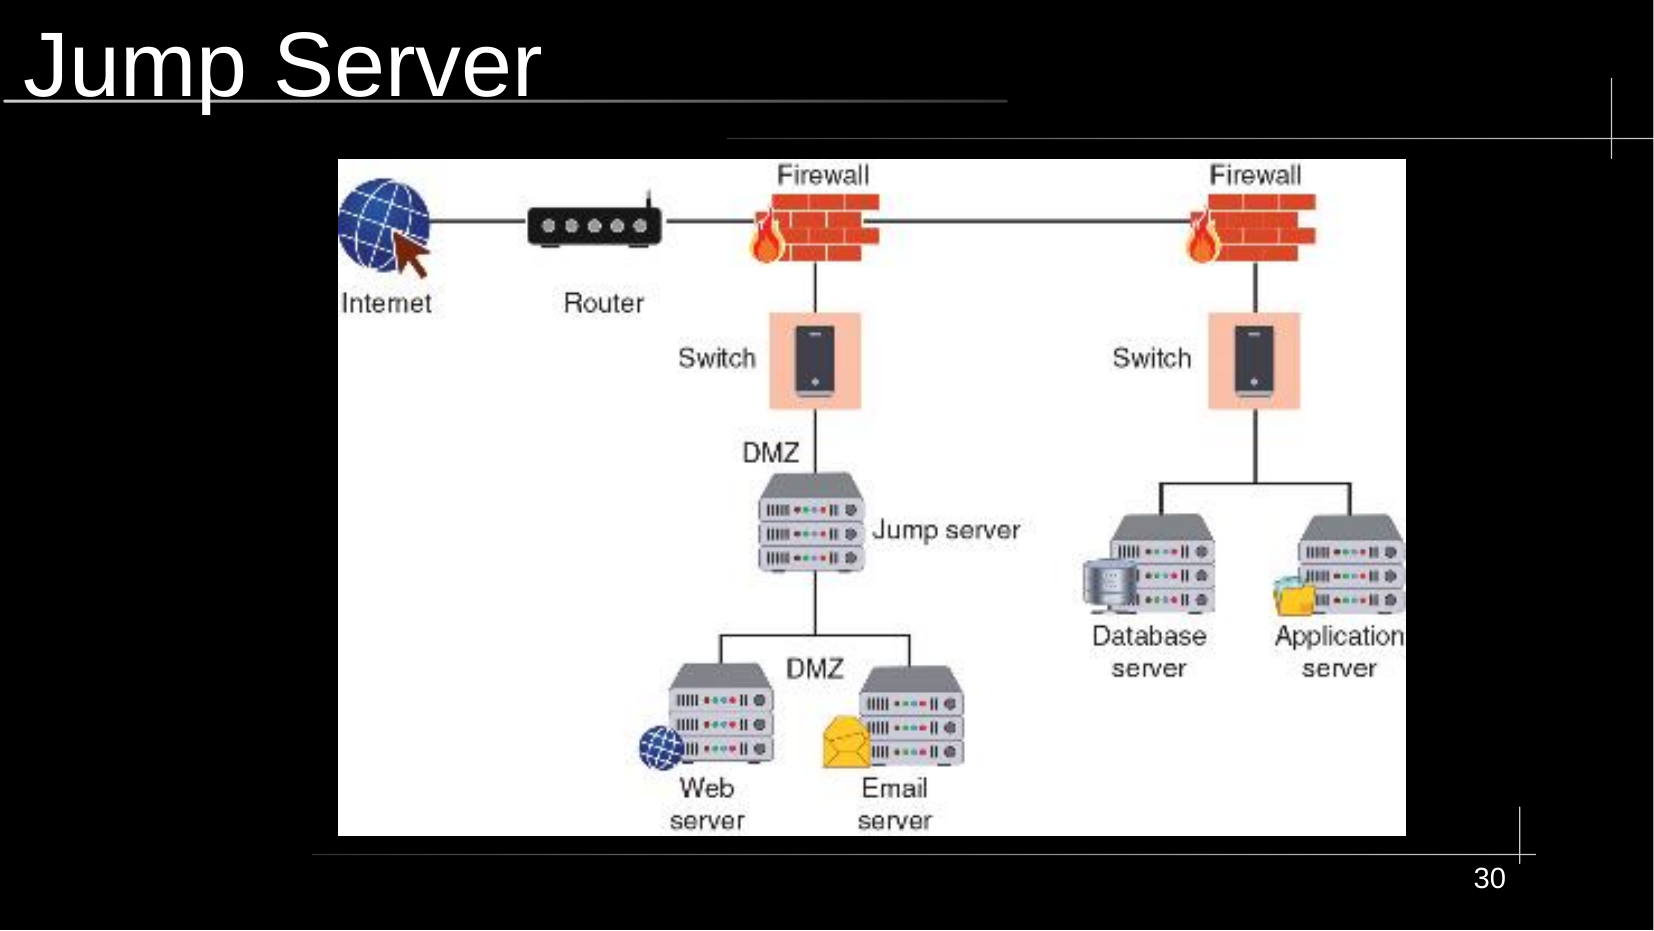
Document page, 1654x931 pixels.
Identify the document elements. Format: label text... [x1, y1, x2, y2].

title Jump Server [23, 11, 1589, 119]
picture [338, 159, 1406, 836]
